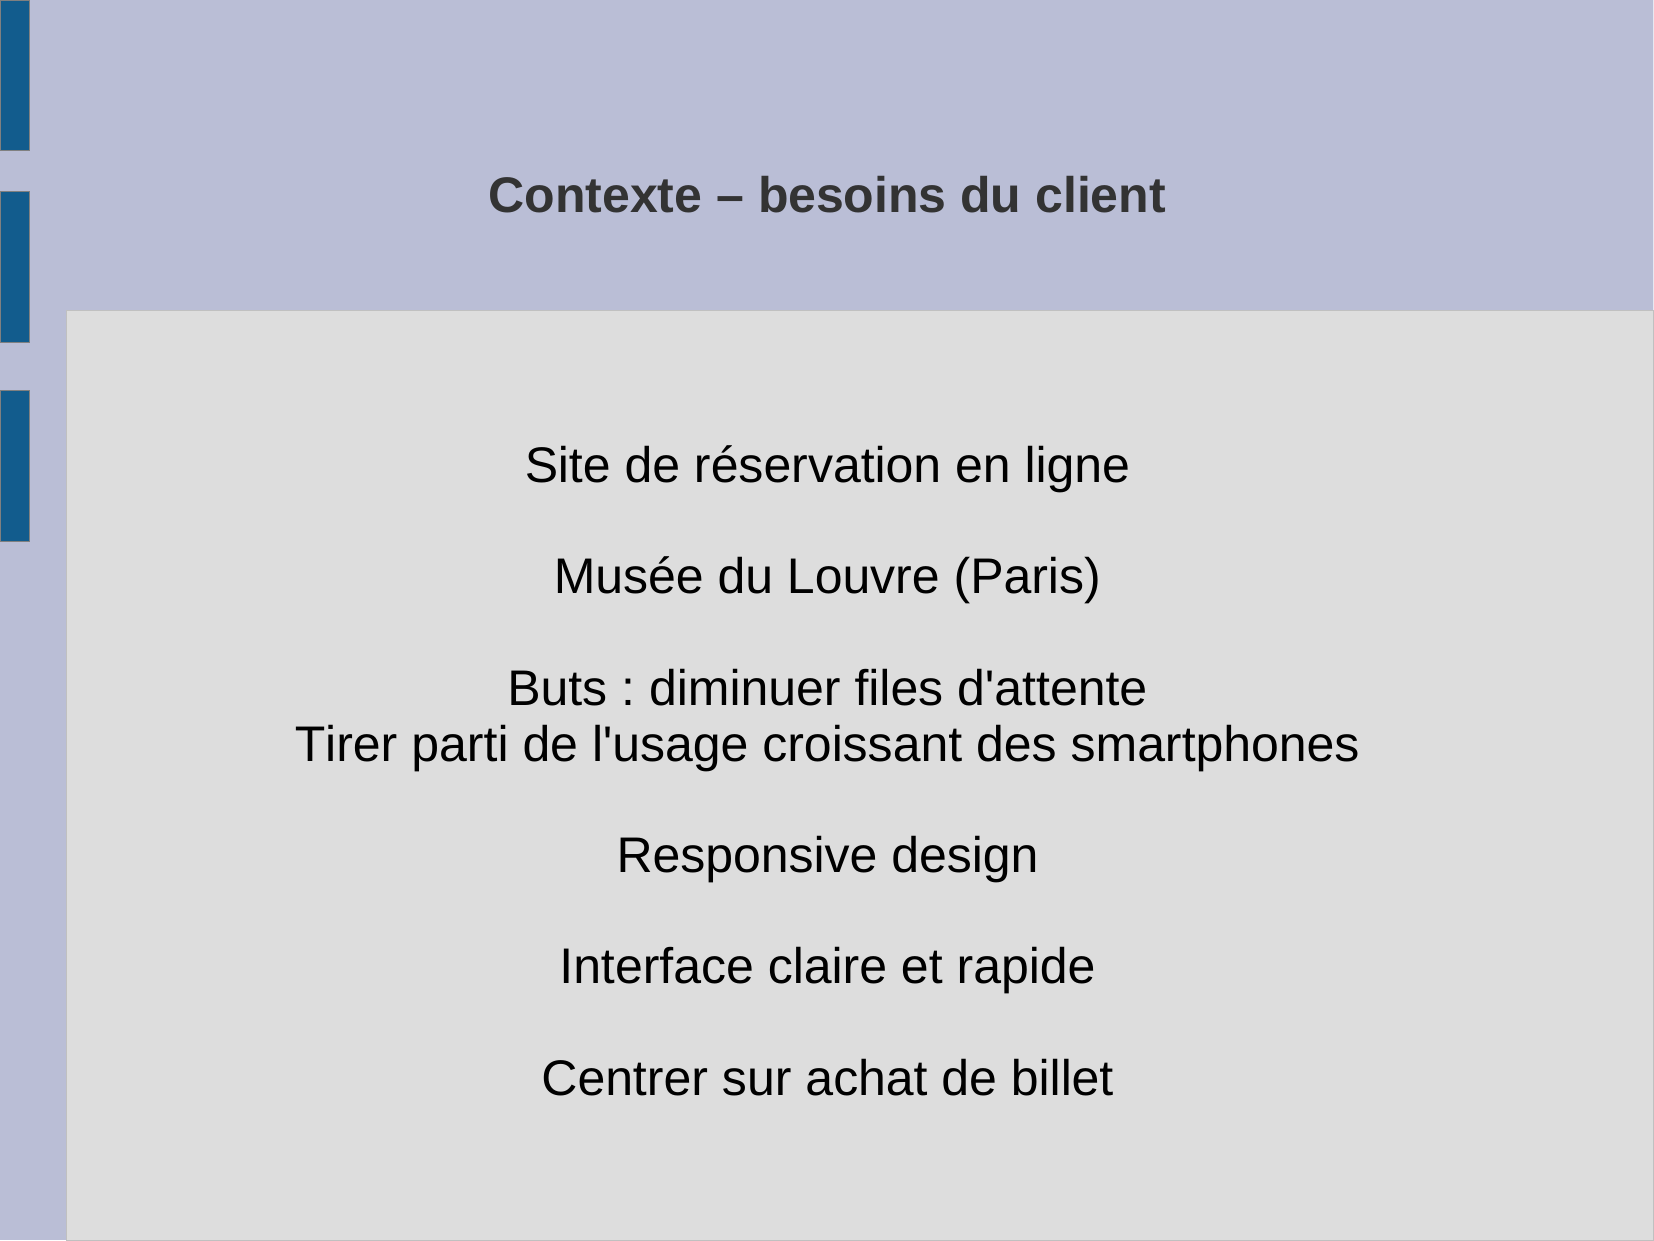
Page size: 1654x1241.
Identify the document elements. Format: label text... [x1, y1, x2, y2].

title Contexte – besoins du client [121, 91, 1534, 299]
list Site de réservation en ligne Musée du Louvre (Paris) Buts : diminuer files d'attente Tirer parti de l'usage croissant des smartphones Responsive design Interface claire et rapide Centrer sur achat de billet [121, 437, 1534, 1107]
